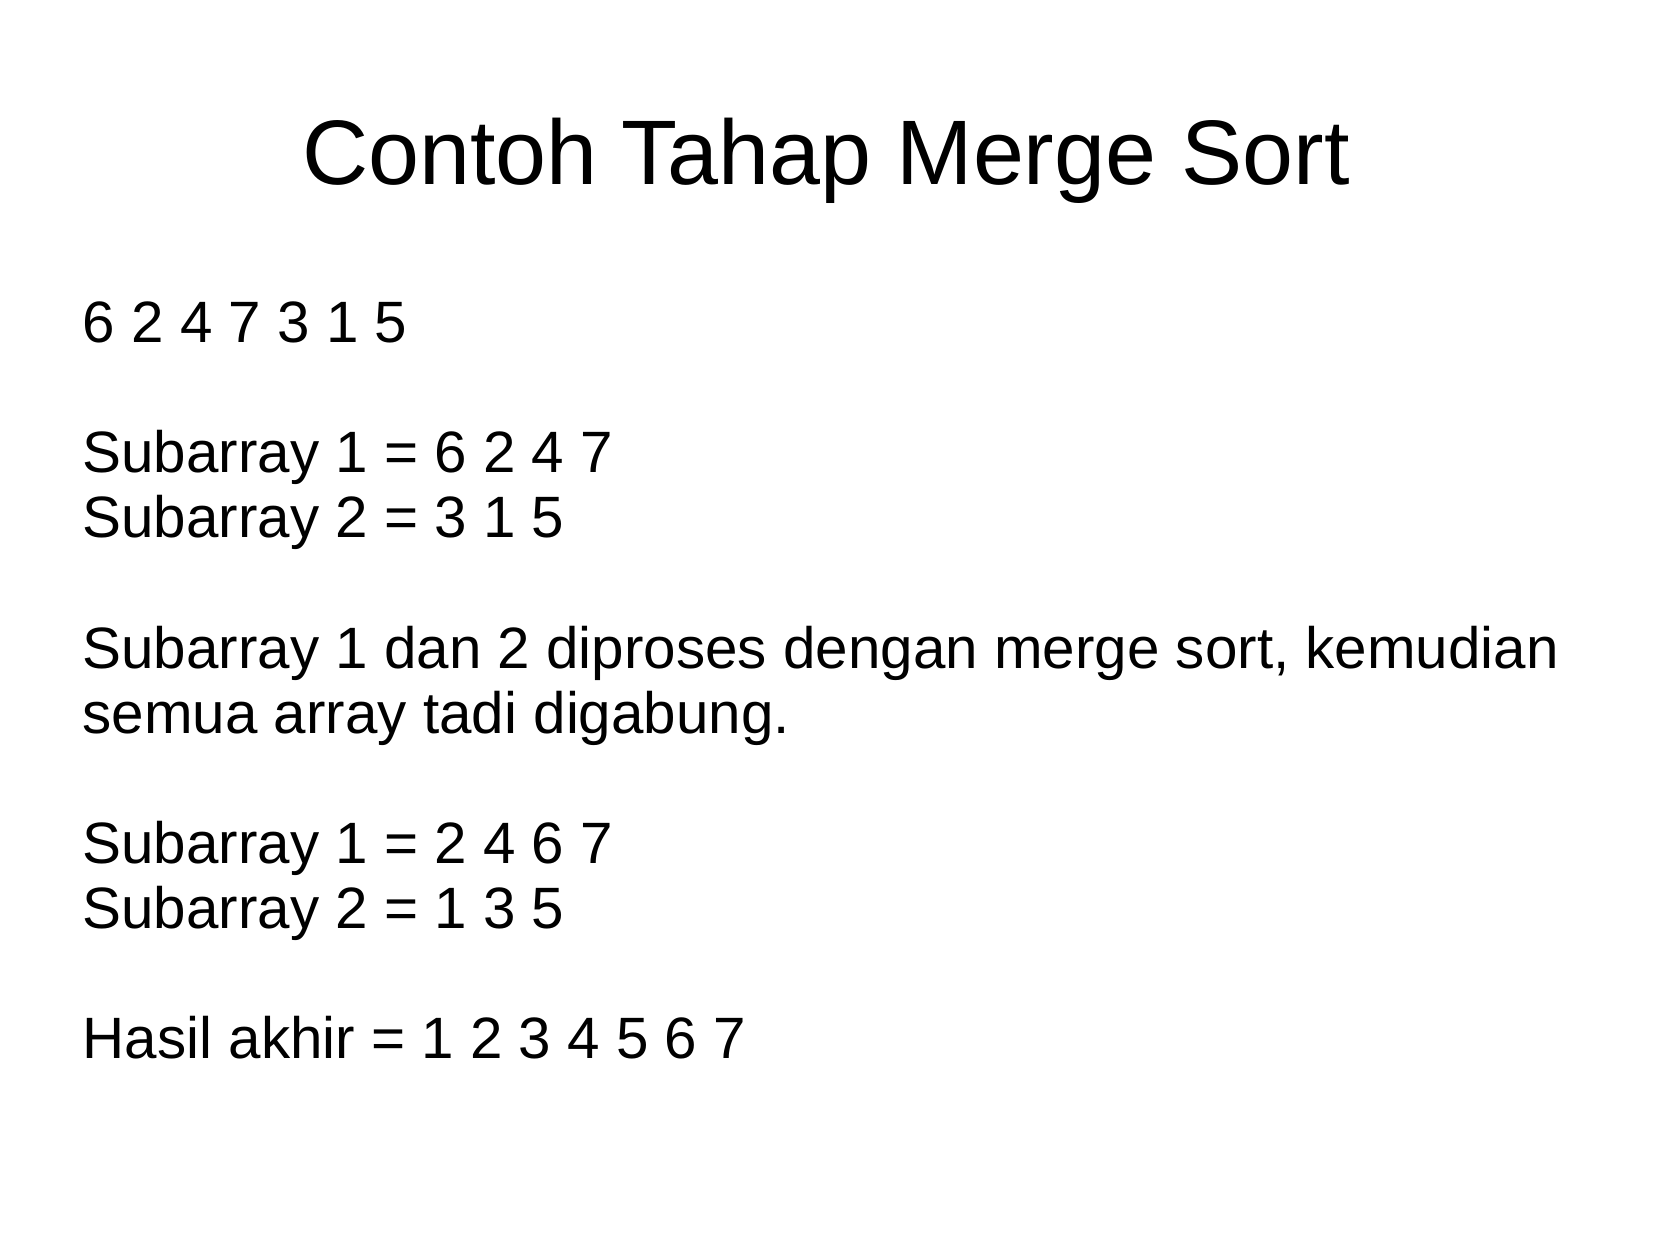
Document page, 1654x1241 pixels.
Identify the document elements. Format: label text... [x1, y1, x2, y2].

title Contoh Tahap Merge Sort [82, 49, 1571, 257]
subtitle 6 2 4 7 3 1 5 Subarray 1 = 6 2 4 7 Subarray 2 = 3 1 5 Subarray 1 dan 2 diproses dengan merge sort, kemudian semua array tadi digabung. Subarray 1 = 2 4 6 7 Subarray 2 = 1 3 5 Hasil akhir = 1 2 3 4 5 6 7 [82, 290, 1571, 1071]
